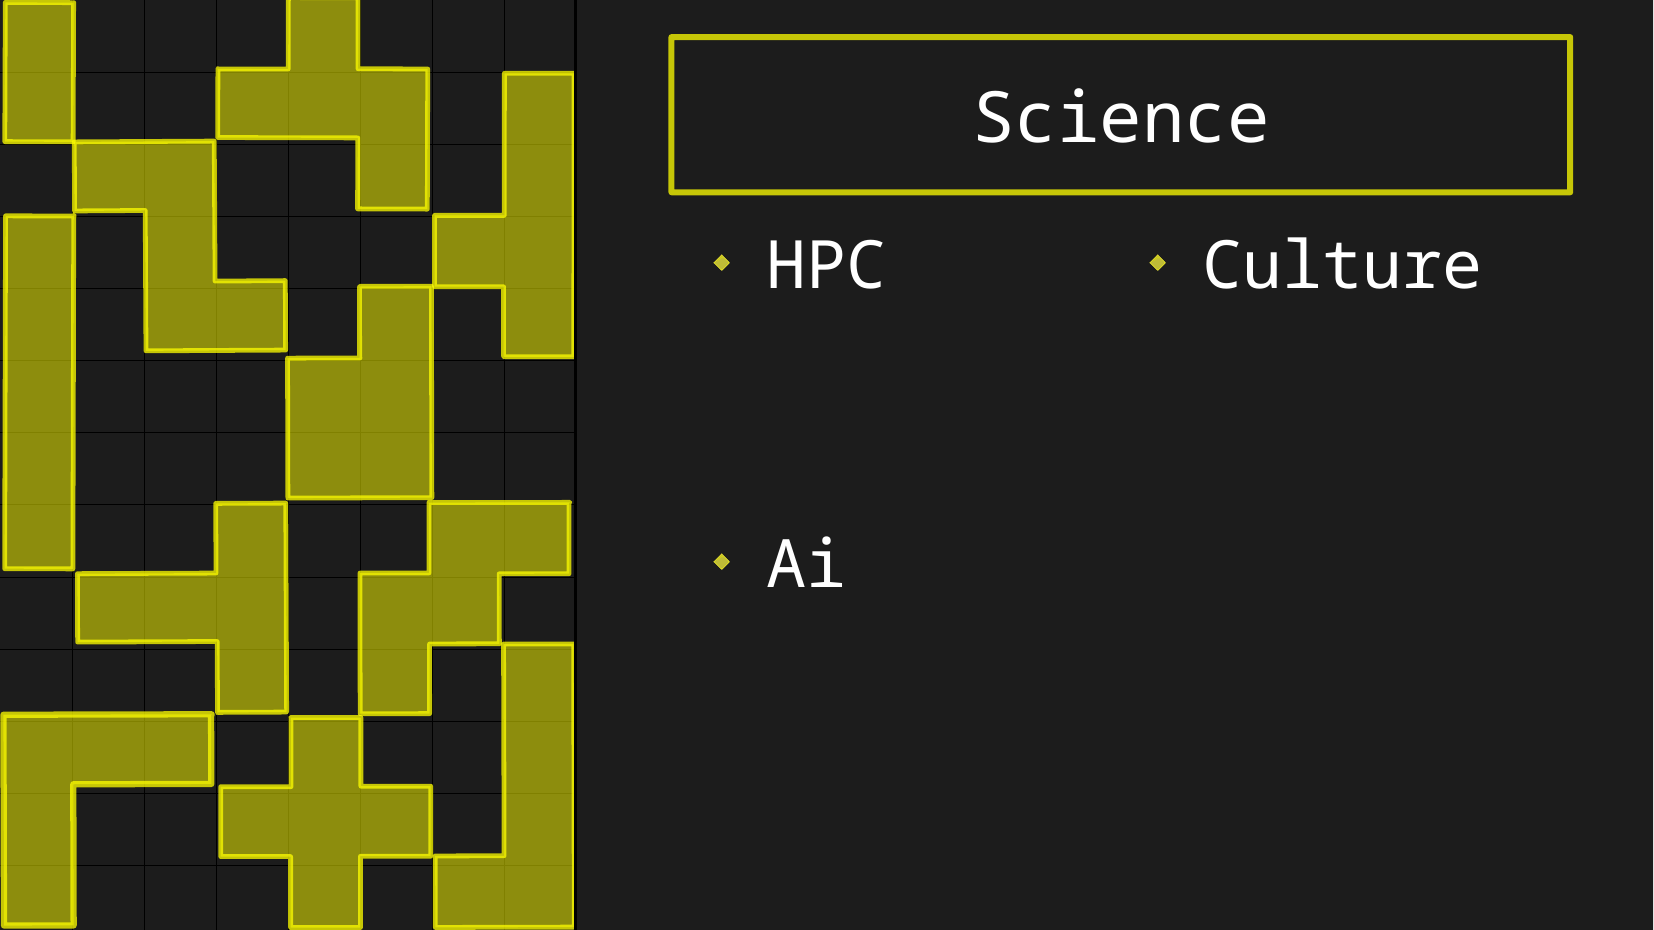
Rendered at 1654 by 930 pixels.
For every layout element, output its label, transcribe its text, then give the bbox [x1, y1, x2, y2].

list Culture [1131, 217, 1547, 790]
list Ai [695, 516, 1111, 789]
list HPC [695, 217, 1111, 491]
title Science [671, 37, 1571, 193]
